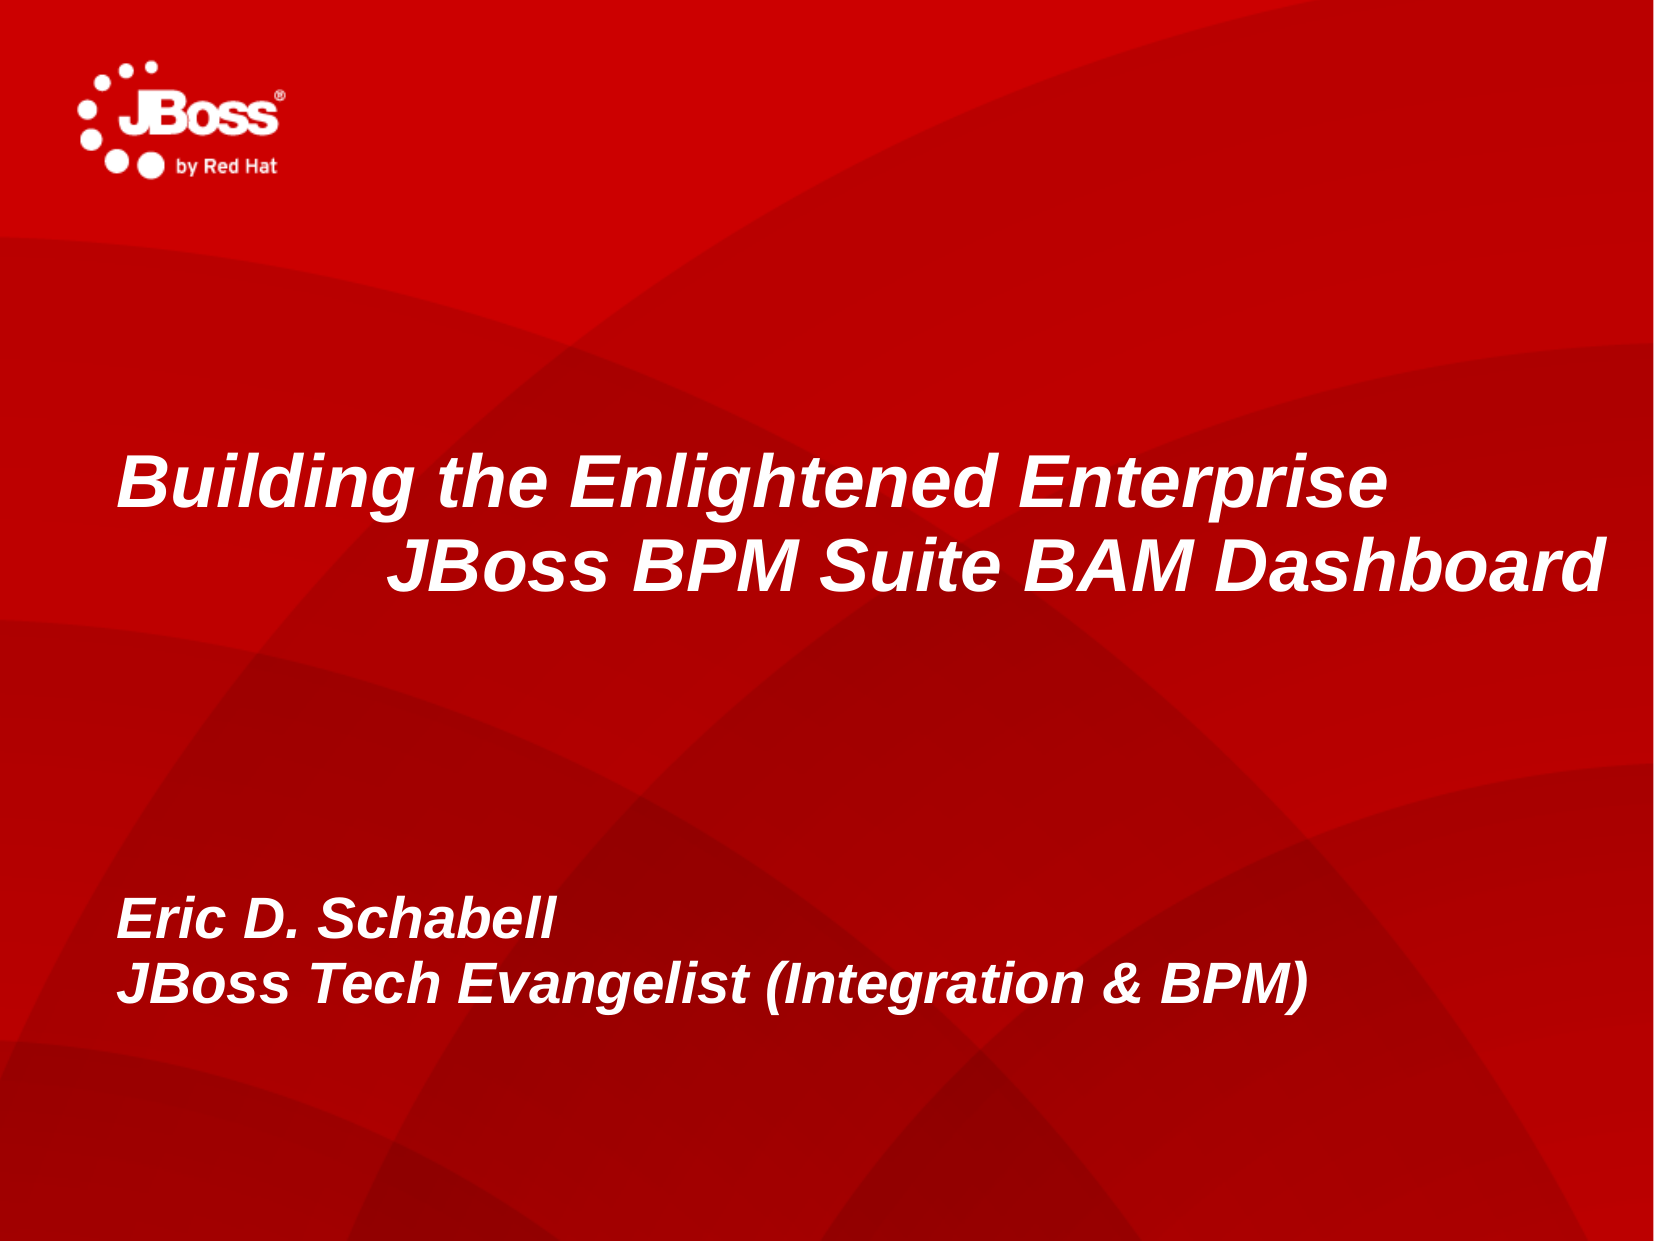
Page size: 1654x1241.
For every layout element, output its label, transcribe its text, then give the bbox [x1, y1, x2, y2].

text_box Building the Enlightened Enterprise JBoss BPM Suite BAM Dashboard Eric D. Schabell JBoss Tech Evangelist (Integration & BPM) [101, 208, 1552, 1008]
picture [0, 0, 1654, 1241]
